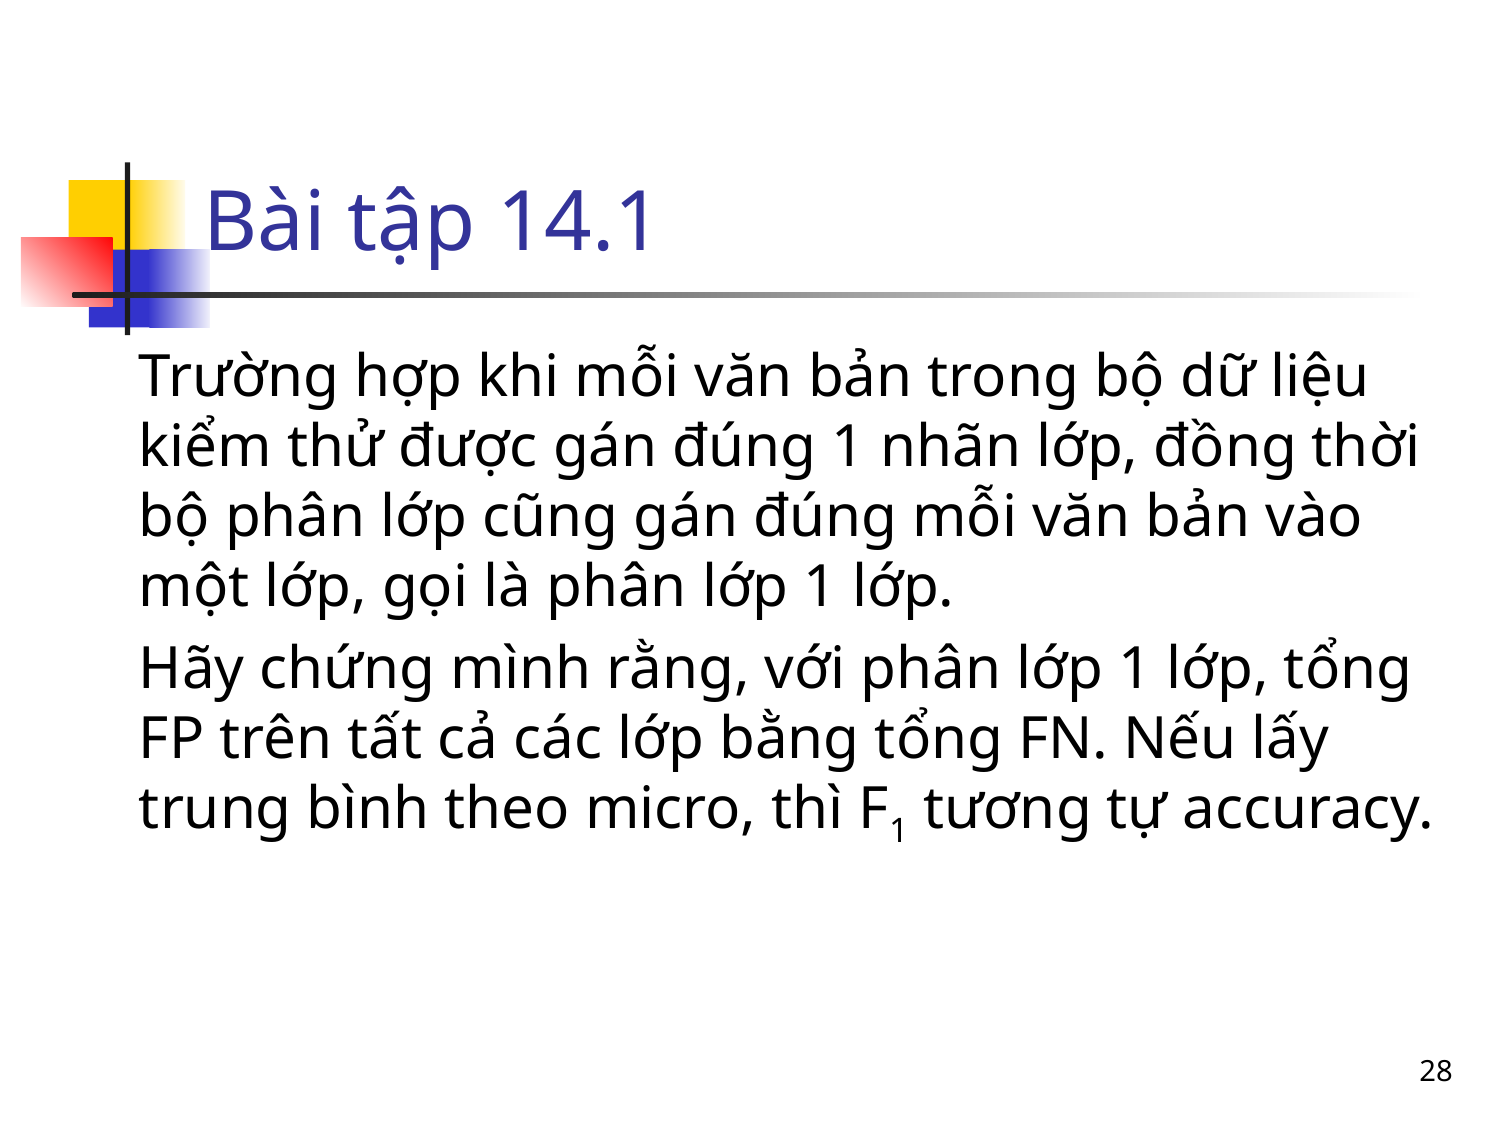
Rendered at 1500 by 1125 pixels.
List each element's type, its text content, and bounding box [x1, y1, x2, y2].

list Trường hợp khi mỗi văn bản trong bộ dữ liệu kiểm thử được gán đúng 1 nhãn lớp, đồng thời bộ phân lớp cũng gán đúng mỗi văn bản vào một lớp, gọi là phân lớp 1 lớp. Hãy chứng mình rằng, với phân lớp 1 lớp, tổng FP trên tất cả các lớp bằng tổng FN. Nếu lấy trung bình theo micro, thì F1 tương tự accuracy. [123, 331, 1469, 1006]
slide_number <number> [1155, 1024, 1468, 1100]
title Bài tập 14.1 [188, 35, 1468, 275]
